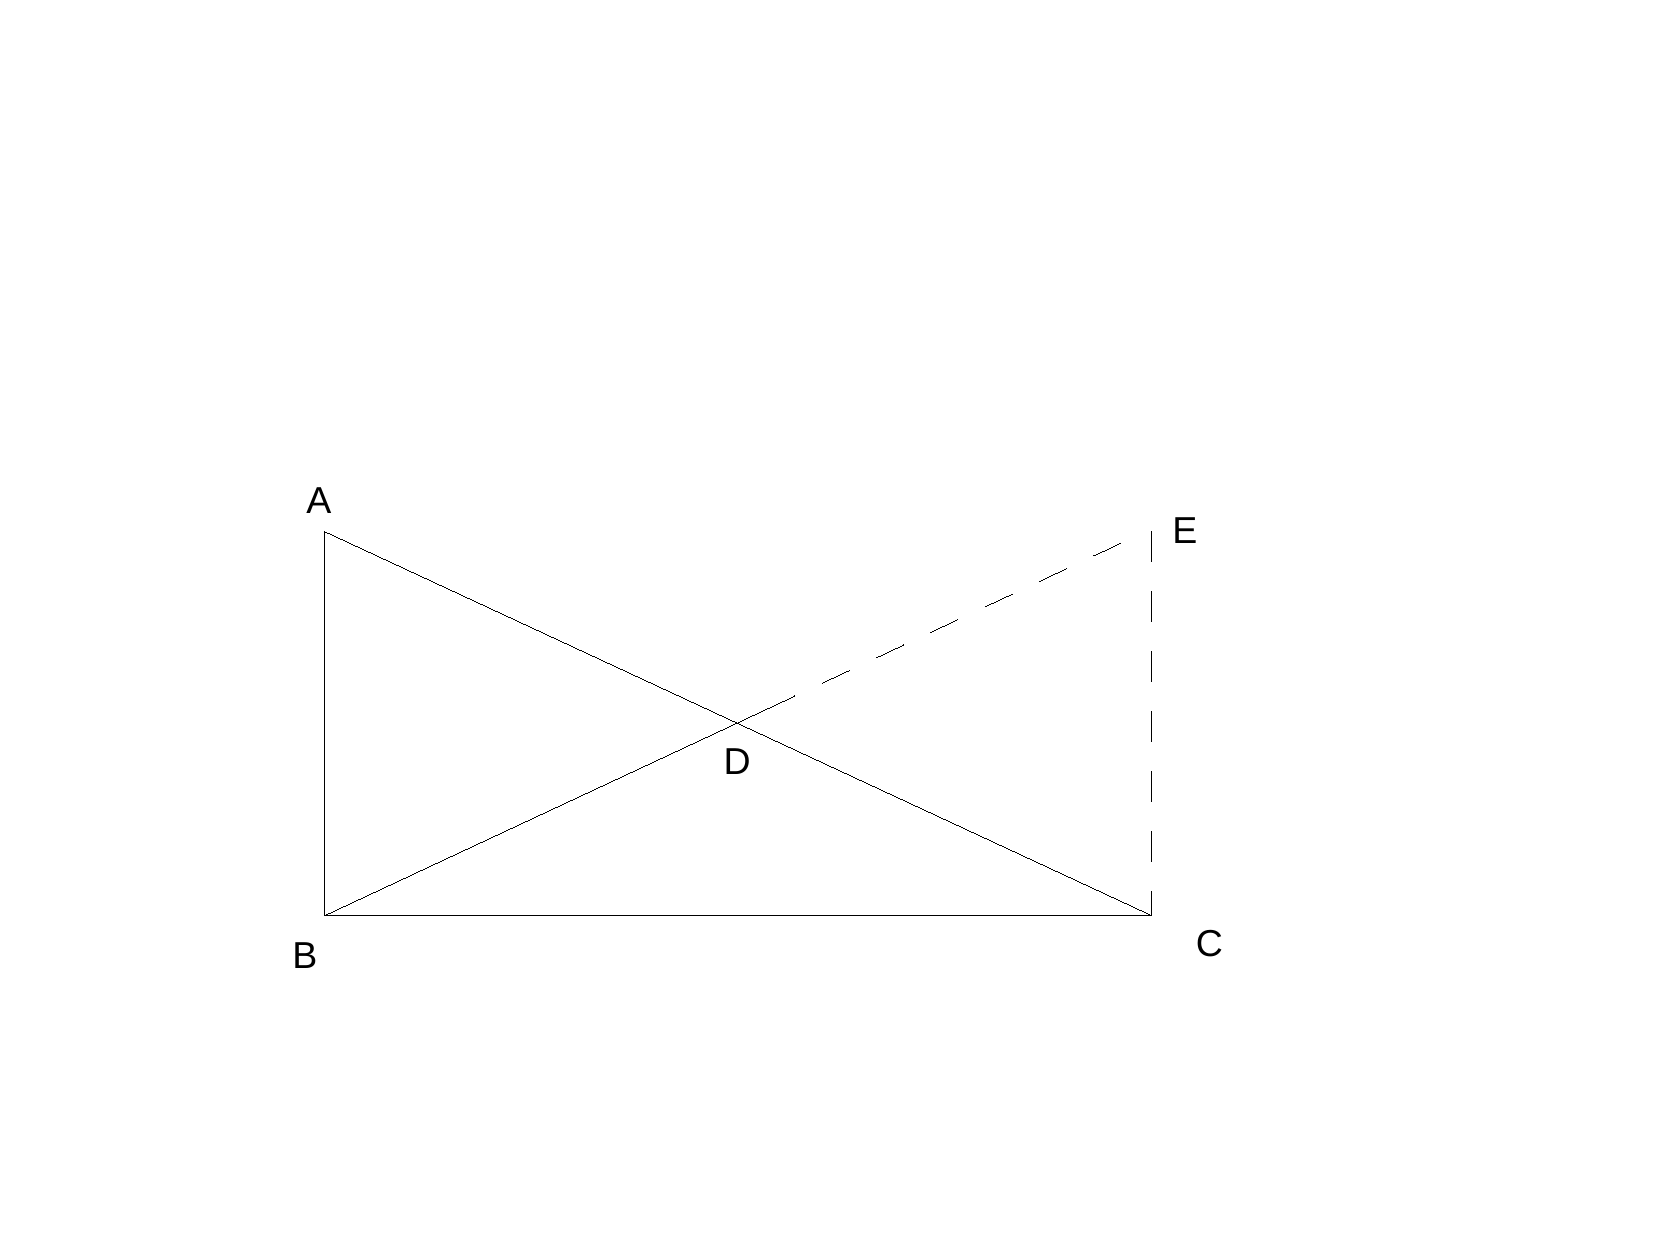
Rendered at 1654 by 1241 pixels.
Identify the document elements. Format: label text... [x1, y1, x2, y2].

text_box E [1157, 501, 1213, 559]
text_box D [708, 732, 766, 790]
text_box C [1181, 915, 1238, 973]
text_box B [277, 927, 333, 985]
text_box A [291, 472, 347, 530]
